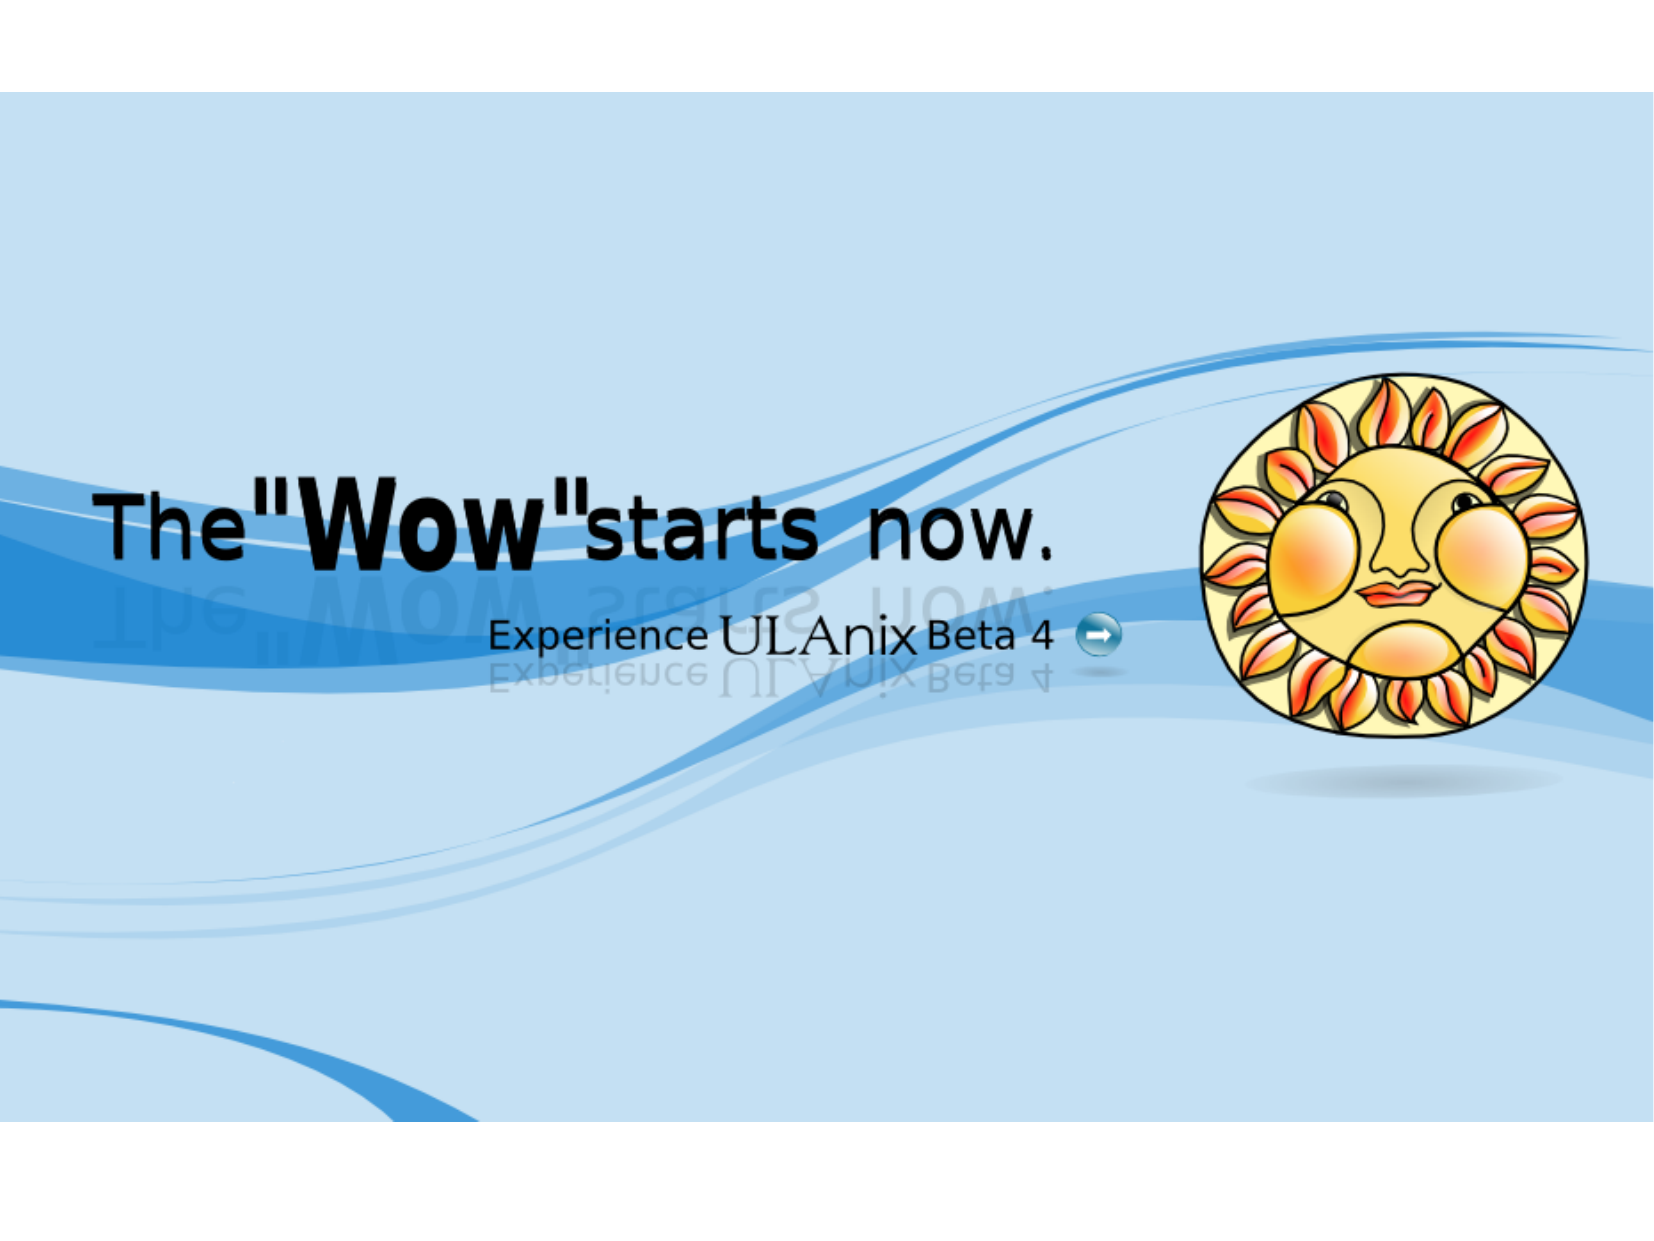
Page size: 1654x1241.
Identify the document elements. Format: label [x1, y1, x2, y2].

picture [0, 92, 1654, 1123]
